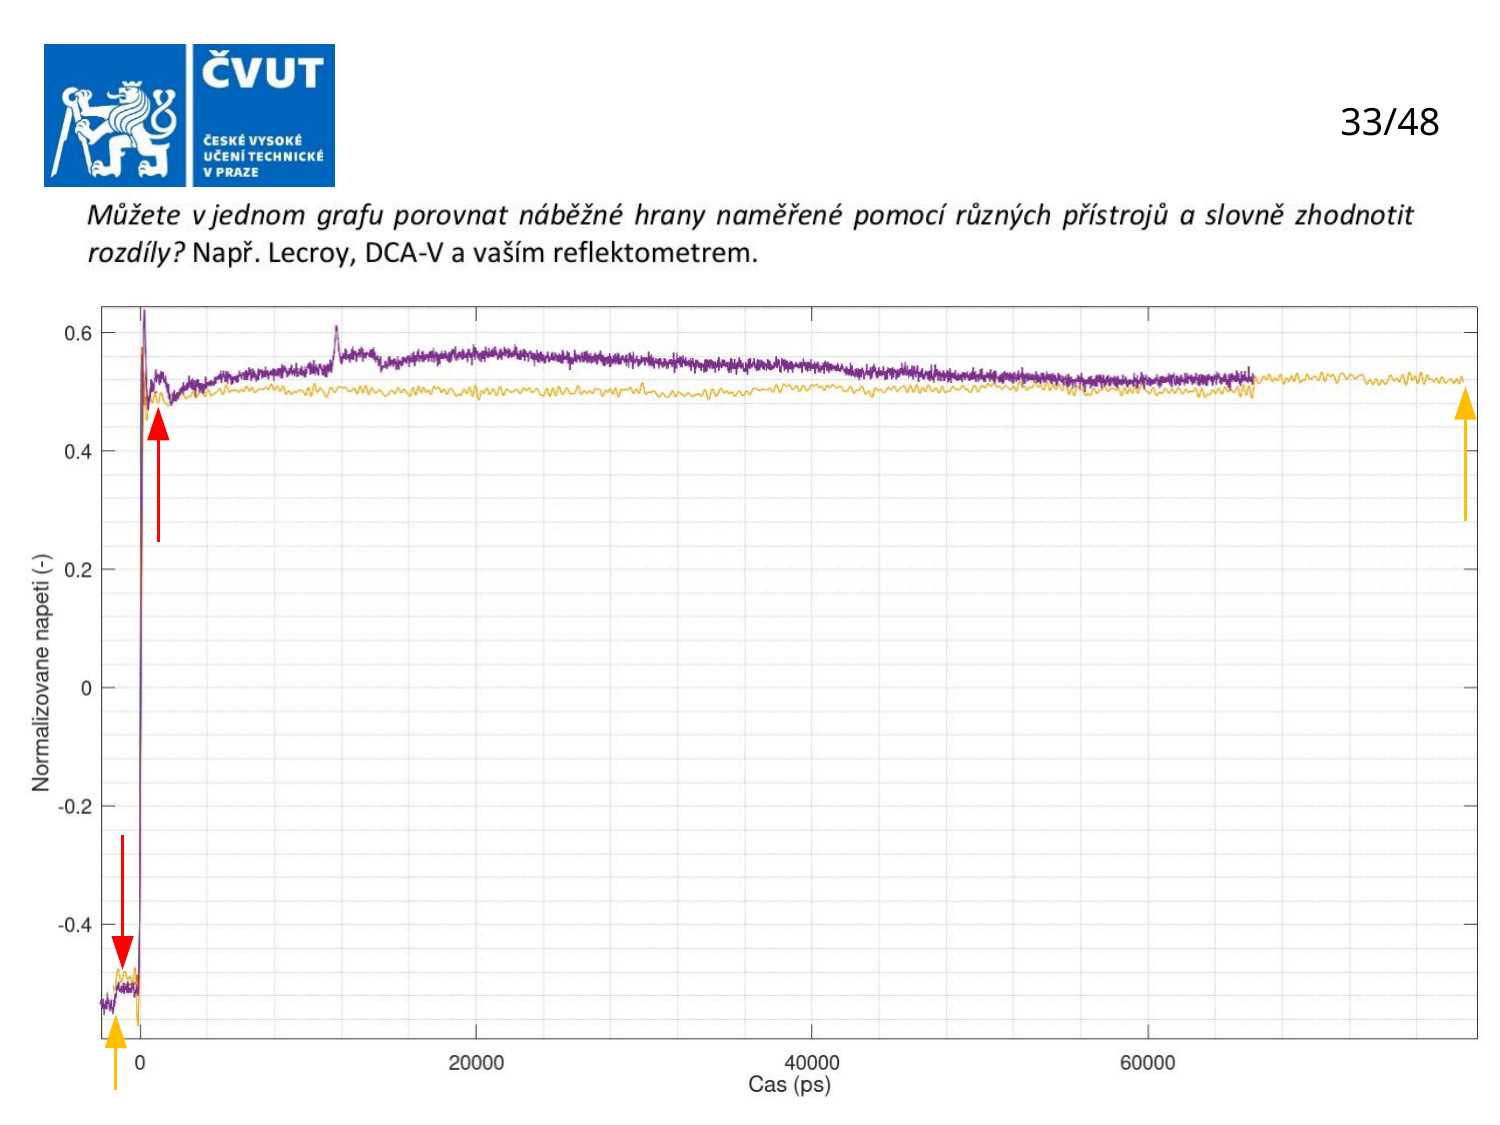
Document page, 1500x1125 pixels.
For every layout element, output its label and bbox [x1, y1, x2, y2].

picture [44, 44, 335, 187]
picture [17, 297, 1491, 1104]
picture [75, 194, 1426, 275]
